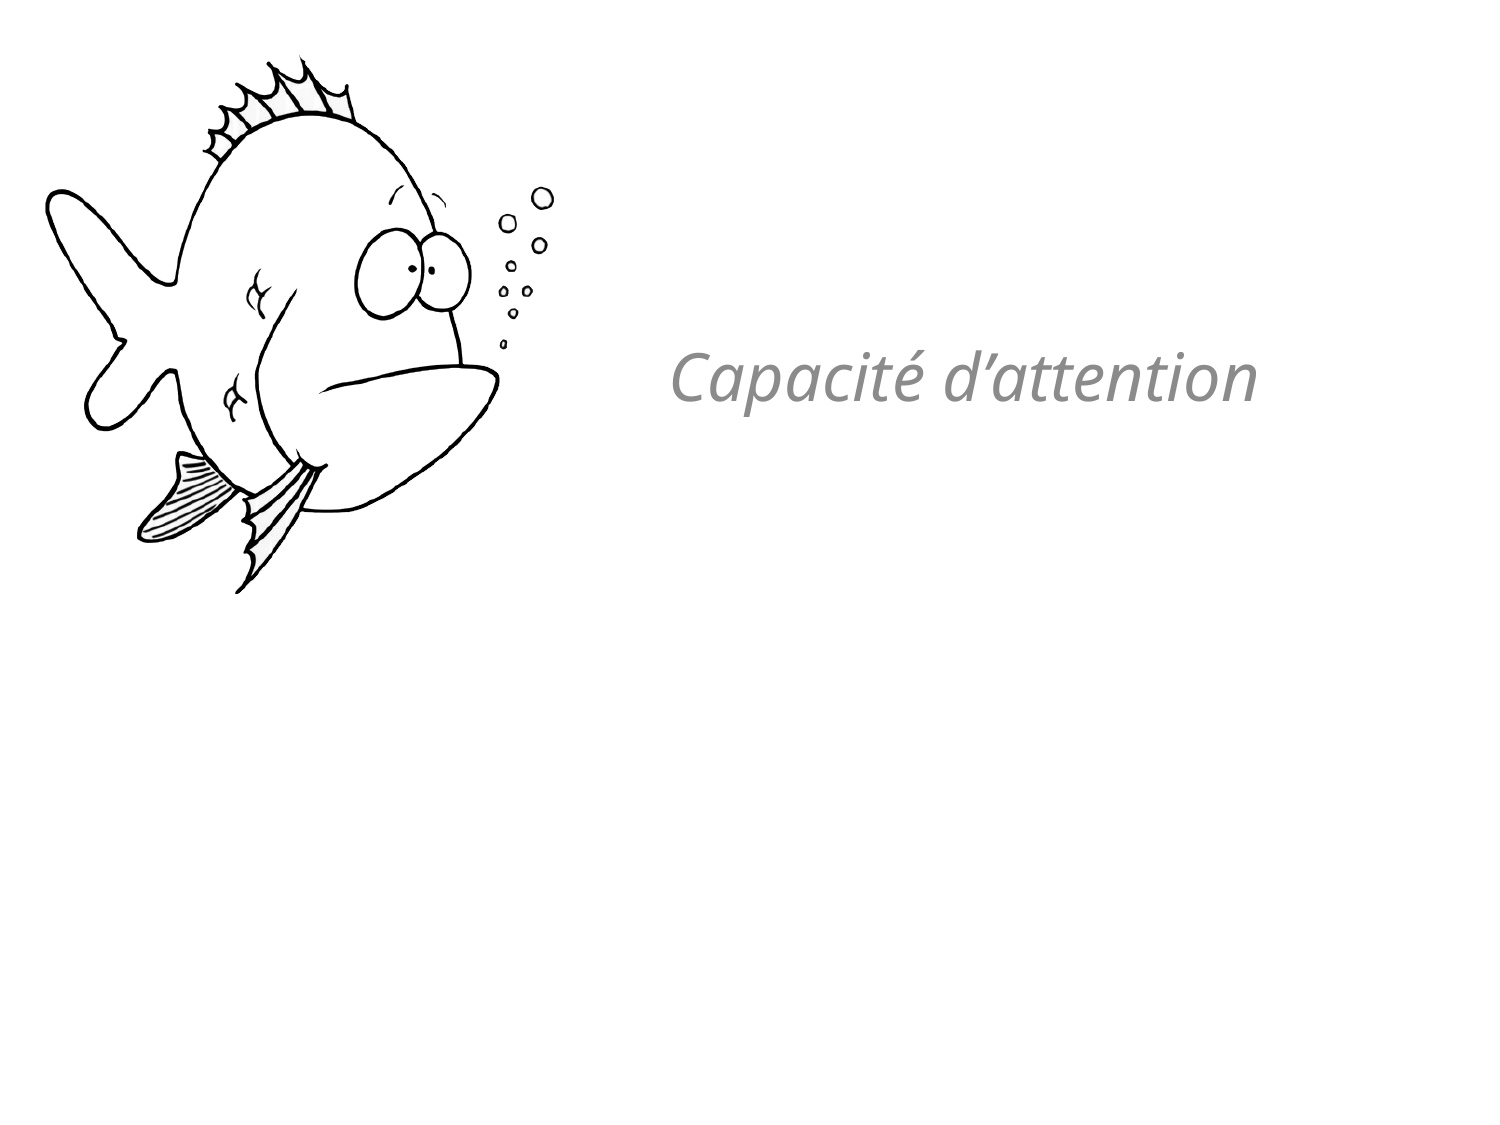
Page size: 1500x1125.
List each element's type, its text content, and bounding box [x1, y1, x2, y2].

text_box Capacité d’attention [506, 138, 1424, 610]
picture [29, 54, 570, 594]
